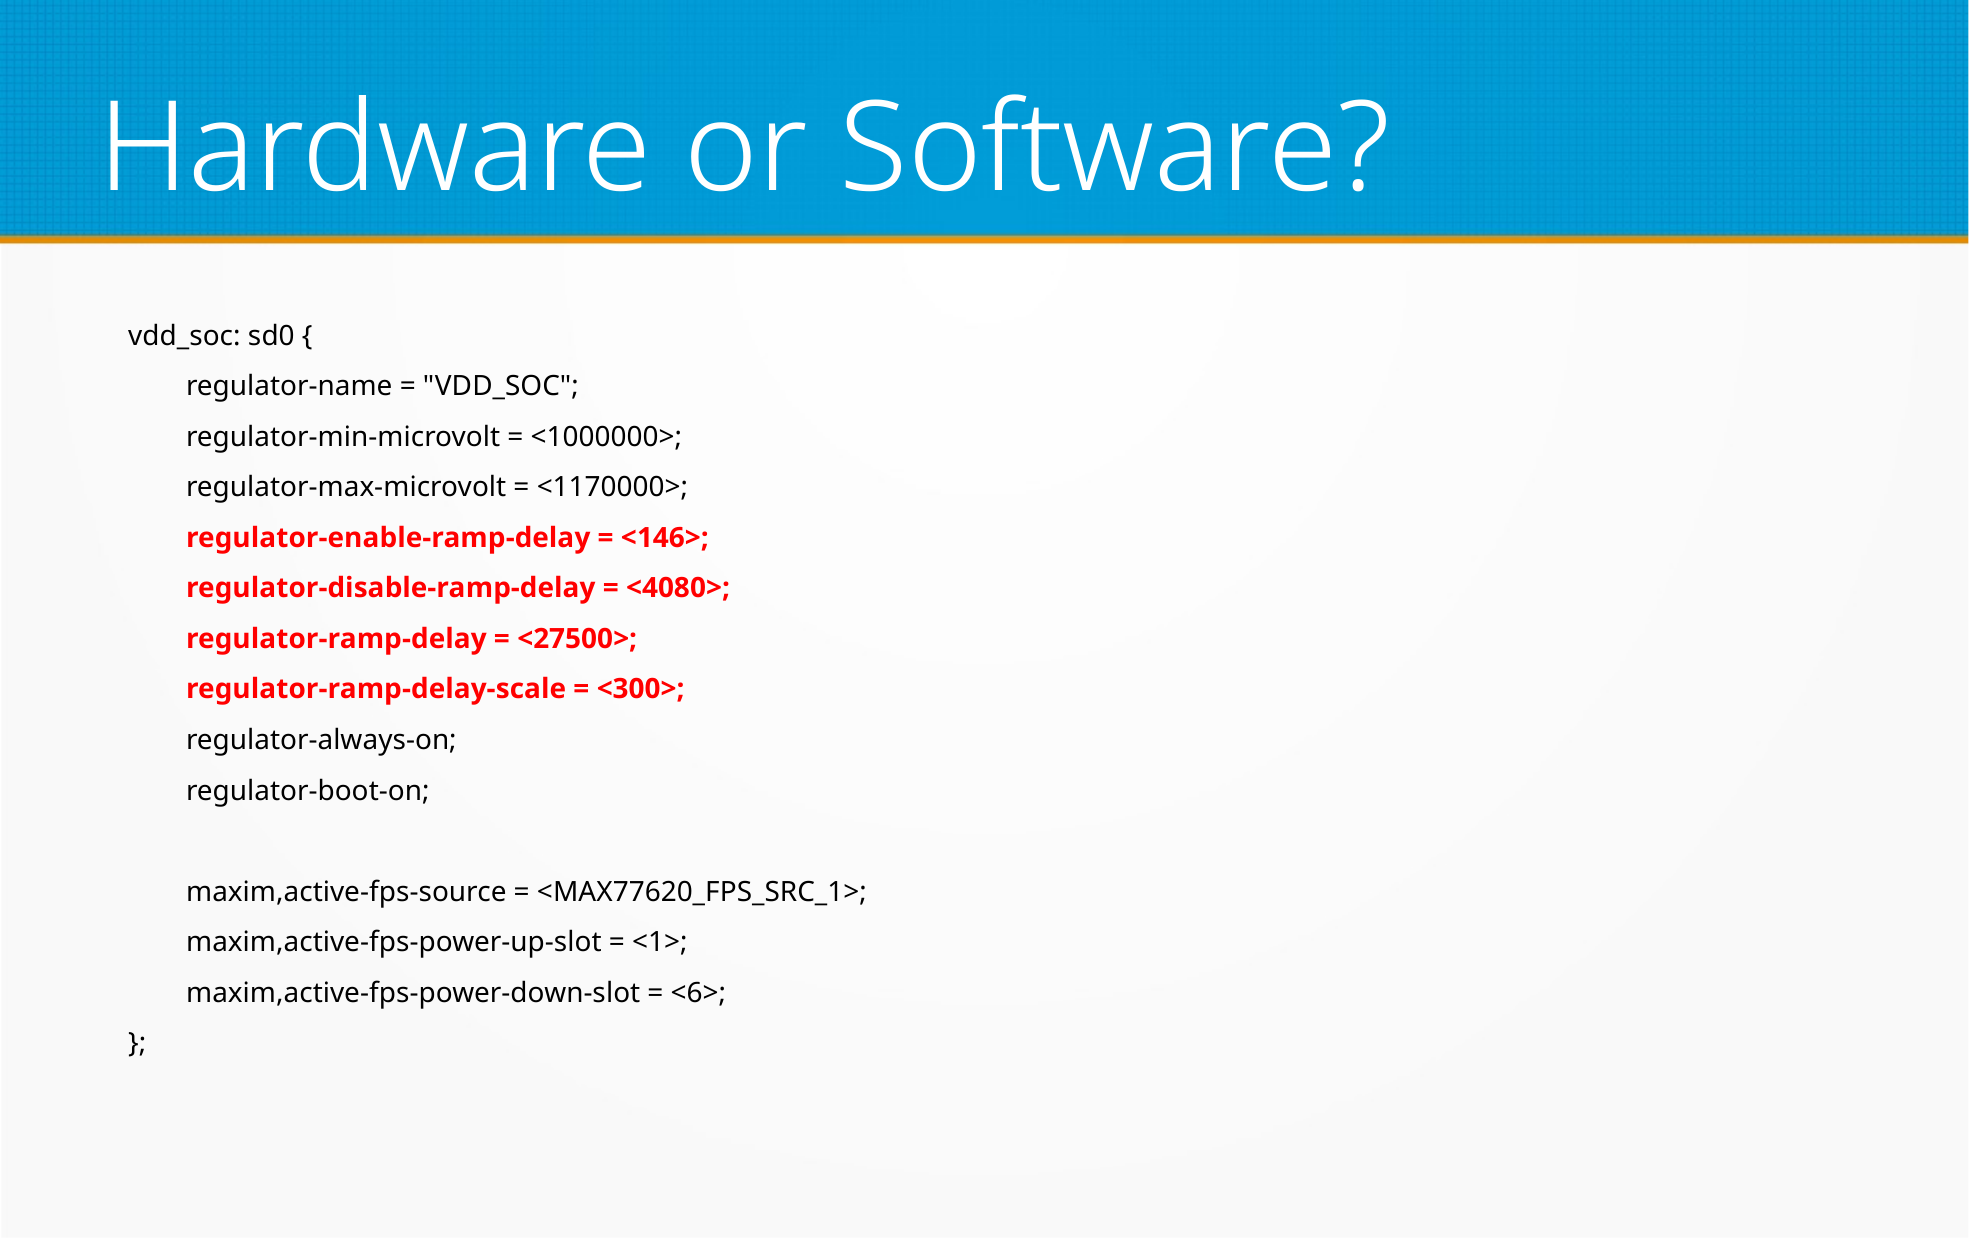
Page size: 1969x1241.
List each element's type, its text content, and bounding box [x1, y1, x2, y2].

list vdd_soc: sd0 { regulator-name = "VDD_SOC"; regulator-min-microvolt = <1000000>; regulator-max-microvolt = <1170000>; regulator-enable-ramp-delay = <146>; regulator-disable-ramp-delay = <4080>; regulator-ramp-delay = <27500>; regulator-ramp-delay-scale = <300>; regulator-always-on; regulator-boot-on; maxim,active-fps-source = <MAX77620_FPS_SRC_1>; maxim,active-fps-power-up-slot = <1>; maxim,active-fps-power-down-slot = <6>; }; [98, 315, 1861, 1081]
picture [0, 233, 1969, 1241]
title Hardware or Software? [98, 19, 1870, 227]
